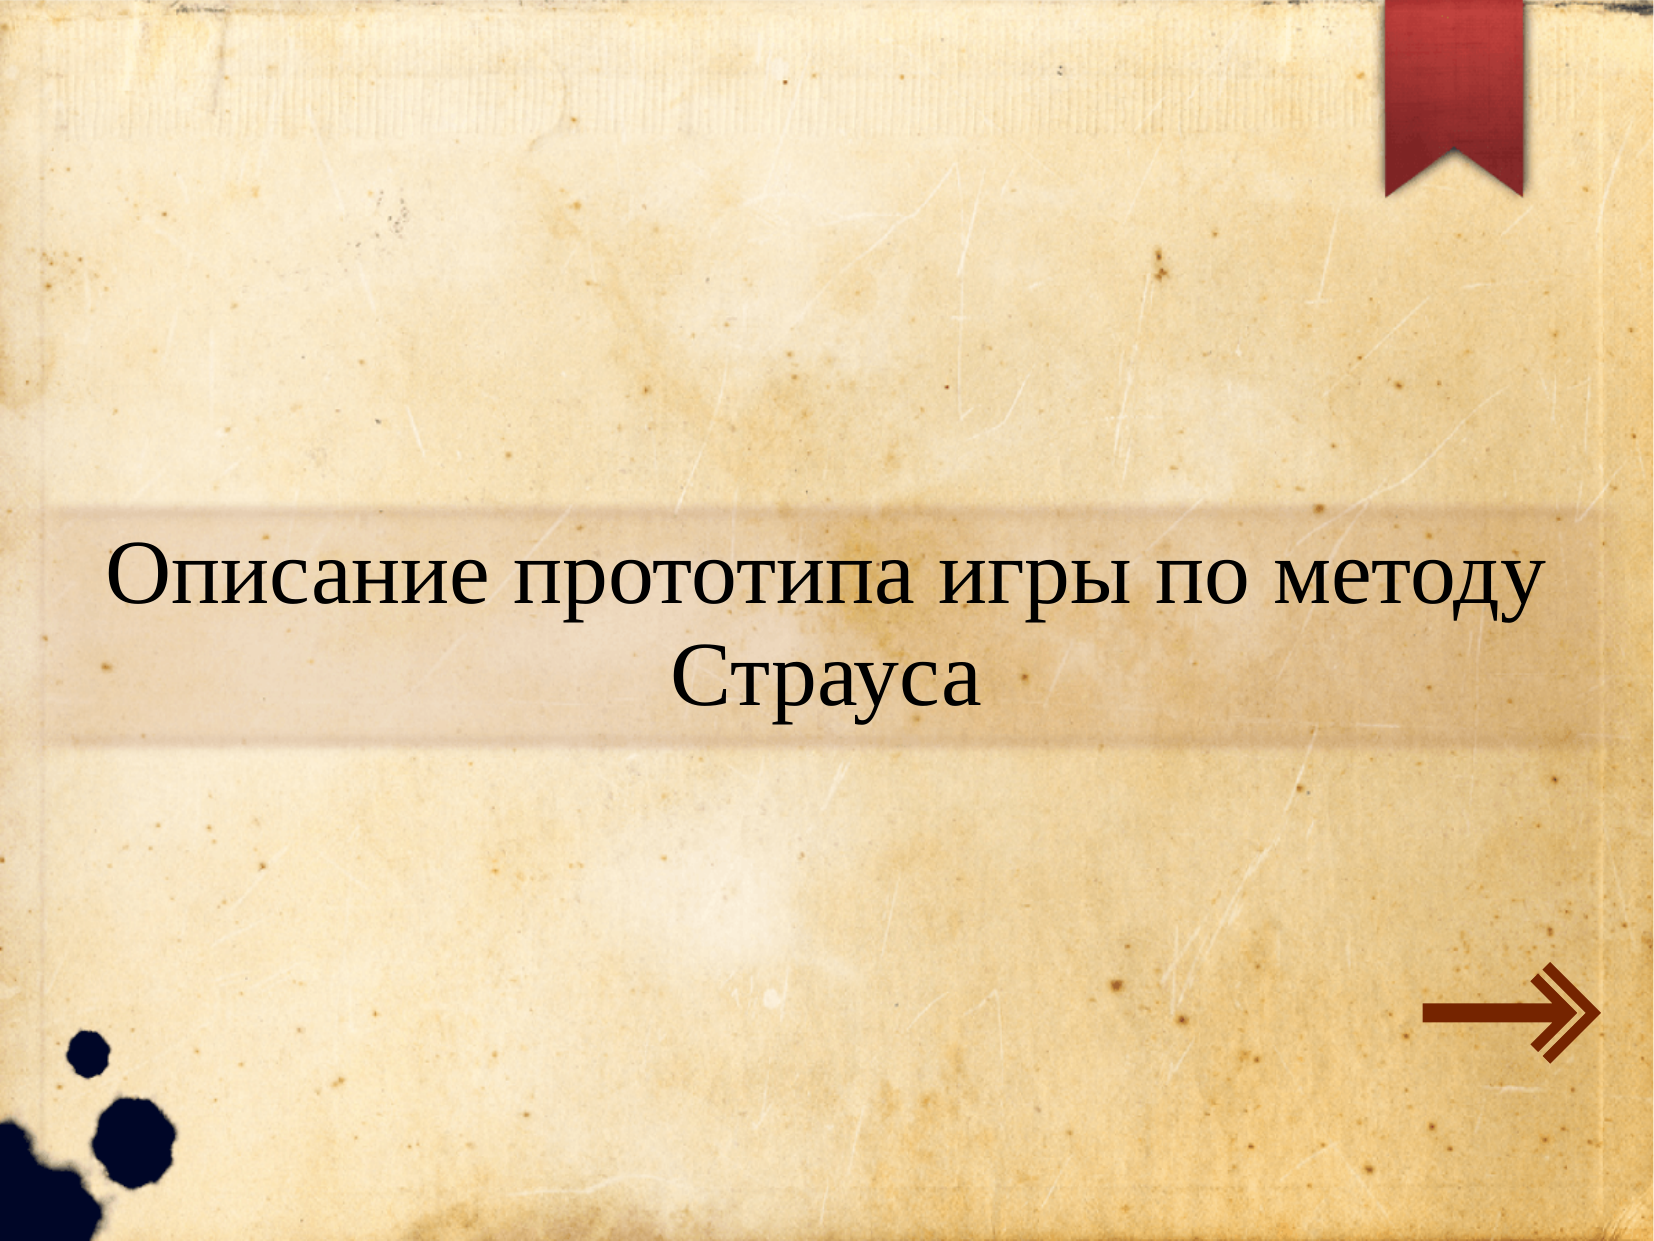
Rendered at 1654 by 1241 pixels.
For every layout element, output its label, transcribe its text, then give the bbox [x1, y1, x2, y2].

title Описание прототипа игры по методу Страуса [82, 519, 1571, 727]
picture [0, 0, 1654, 1241]
